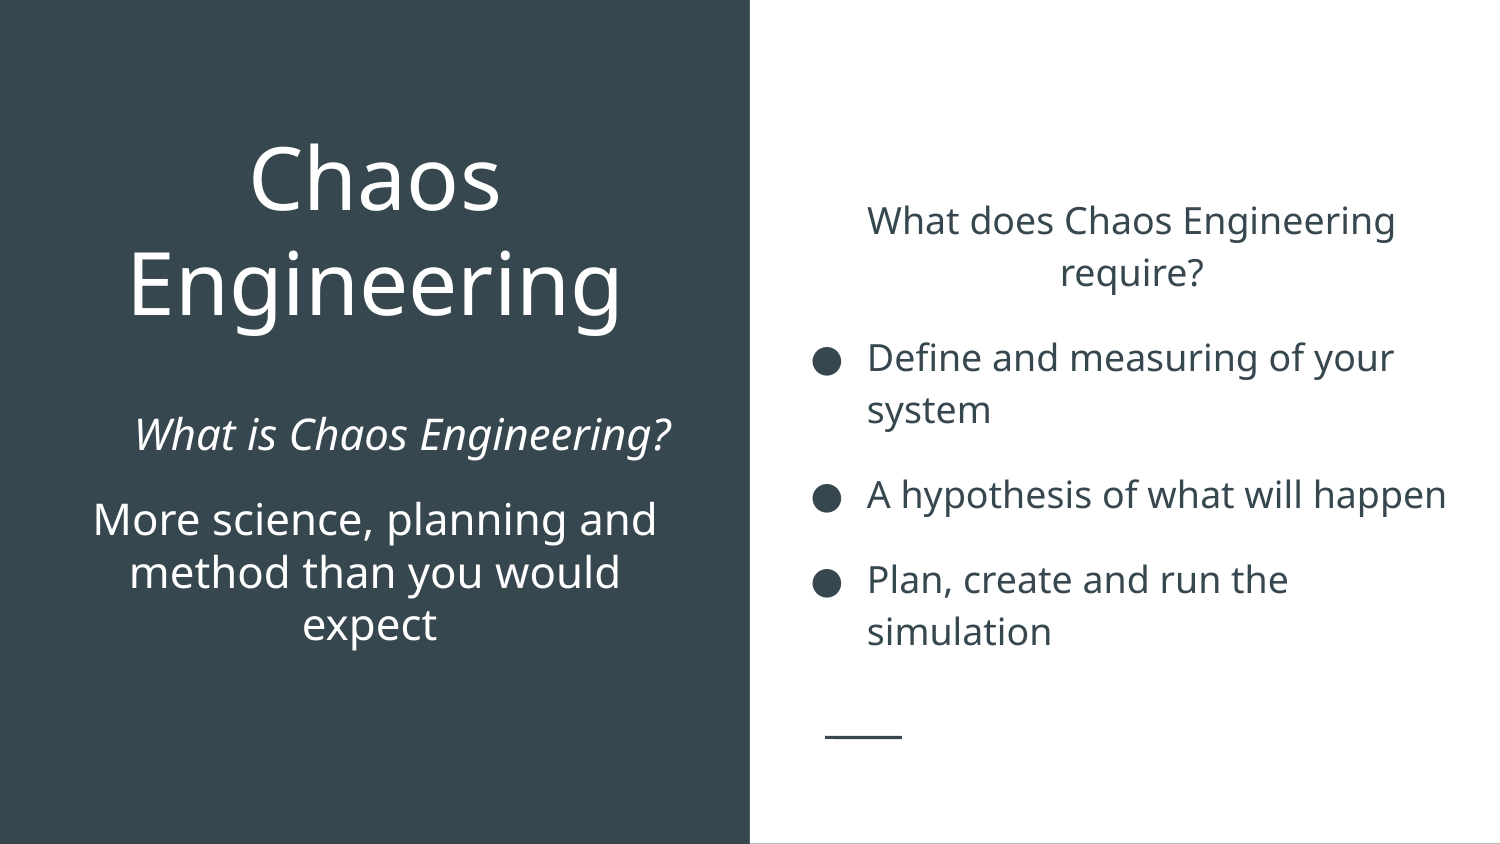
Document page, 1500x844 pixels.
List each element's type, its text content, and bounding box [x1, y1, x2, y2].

title Chaos Engineering [43, 189, 708, 348]
list What does Chaos Engineering require? Define and measuring of your system A hypothesis of what will happen Plan, create and run the simulation [776, 118, 1487, 725]
subtitle What is Chaos Engineering? More science, planning and method than you would expect [43, 383, 708, 718]
